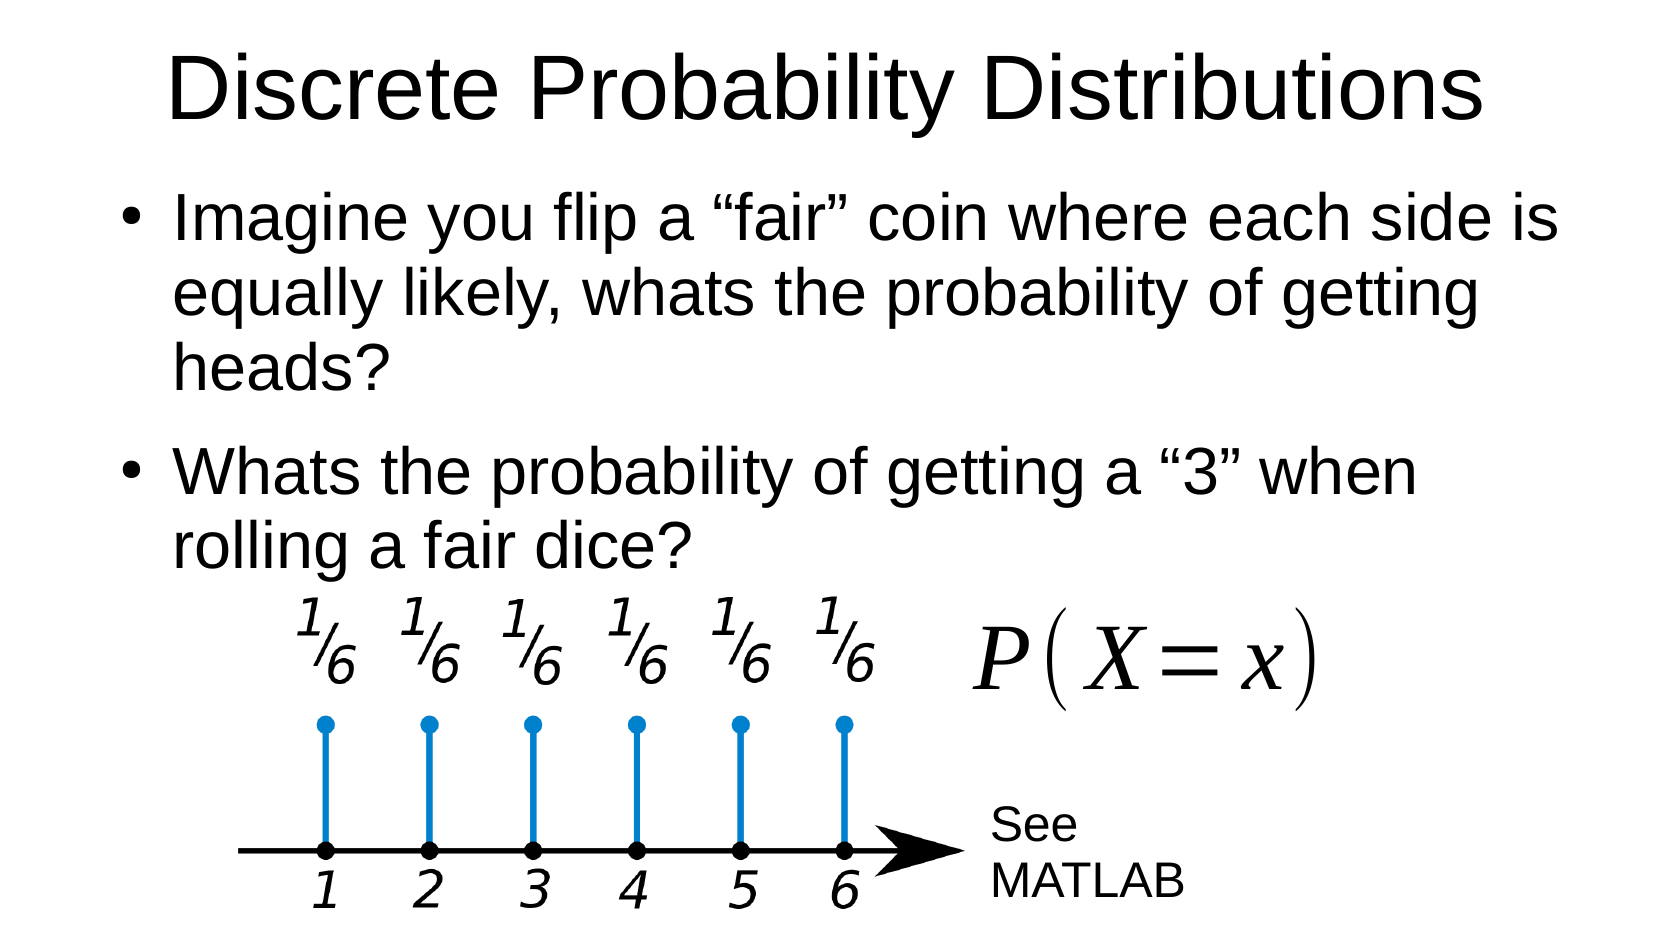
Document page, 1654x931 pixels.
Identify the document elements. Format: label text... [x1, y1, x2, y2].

chart [943, 600, 1396, 826]
list Imagine you flip a “fair” coin where each side is equally likely, whats the probability of getting heads? Whats the probability of getting a “3” when rolling a fair dice? [101, 180, 1591, 623]
title Discrete Probability Distributions [82, 9, 1571, 166]
picture [225, 589, 972, 916]
text_box See MATLAB [975, 826, 1291, 916]
